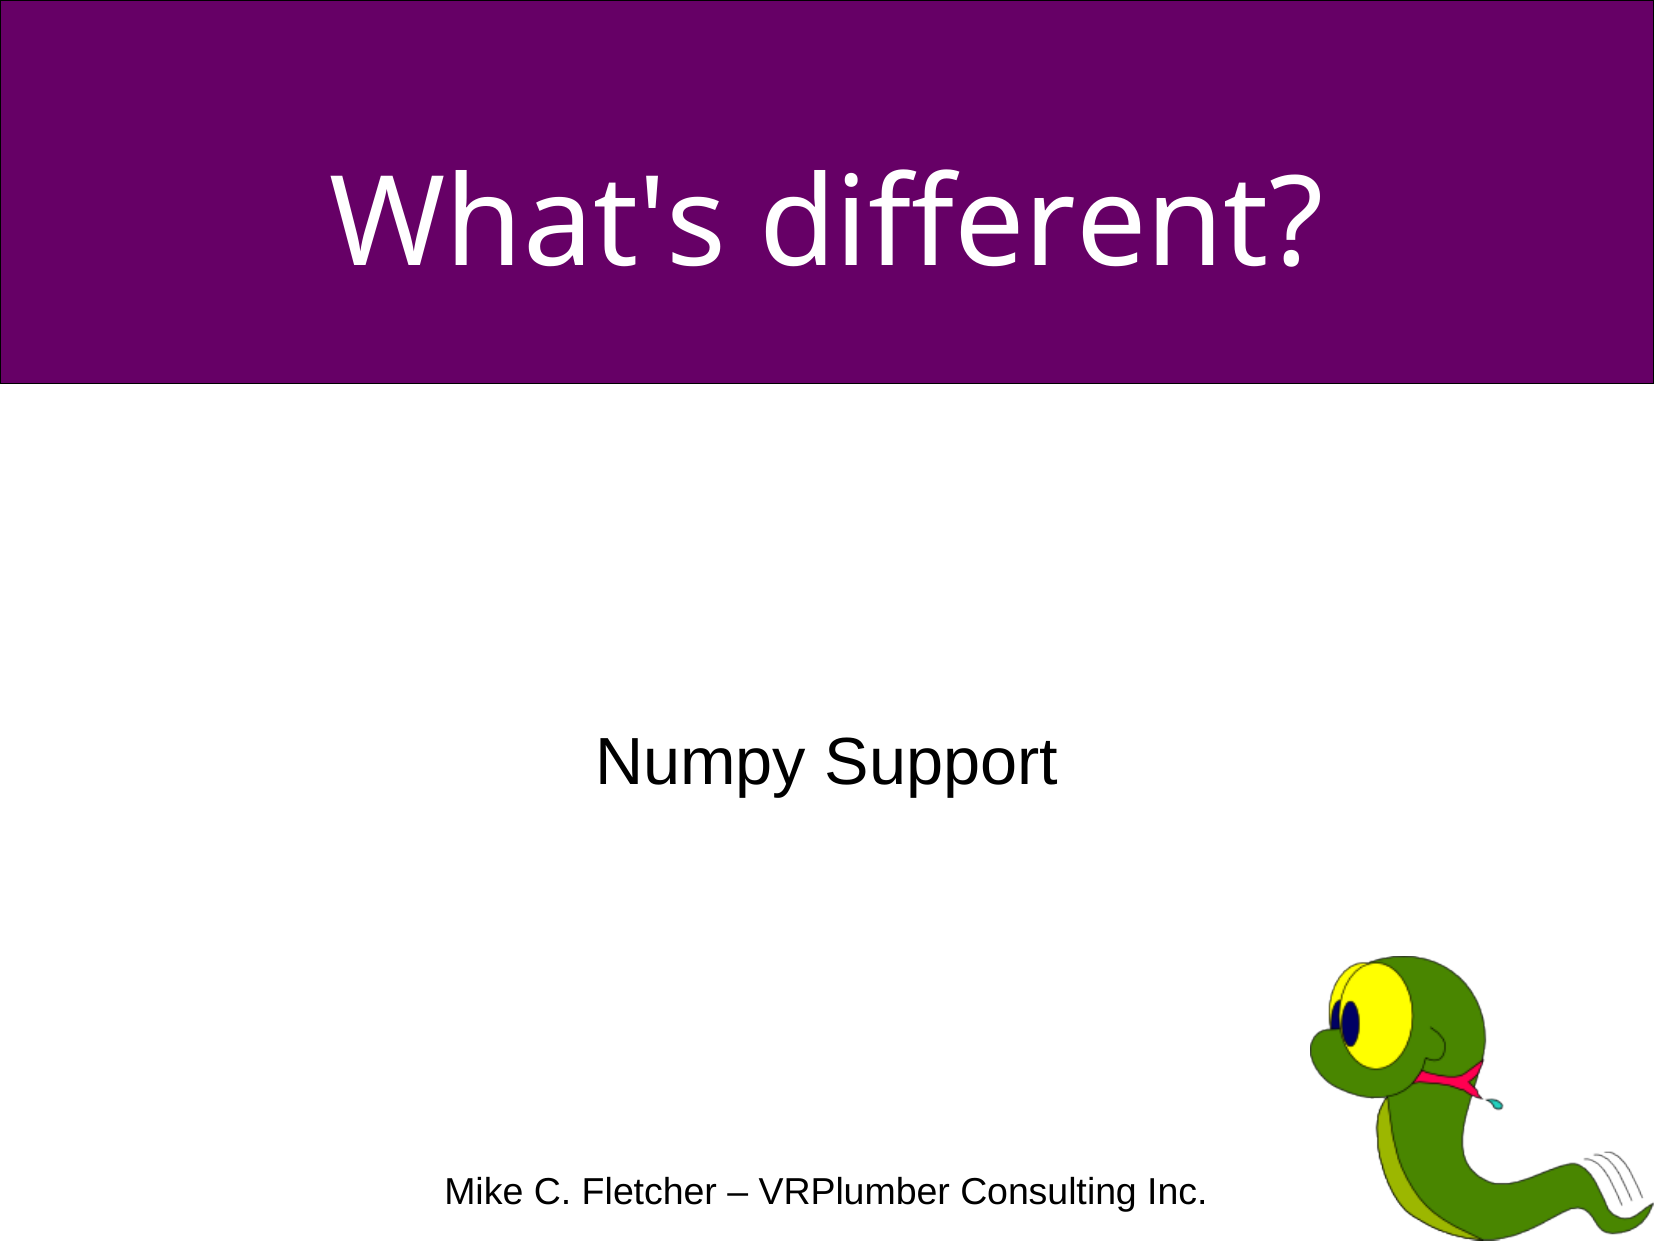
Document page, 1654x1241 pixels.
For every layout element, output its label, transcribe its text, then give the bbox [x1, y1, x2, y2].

title What's different? [82, 56, 1571, 377]
subtitle Numpy Support [82, 420, 1571, 1102]
picture [1310, 956, 1654, 1241]
